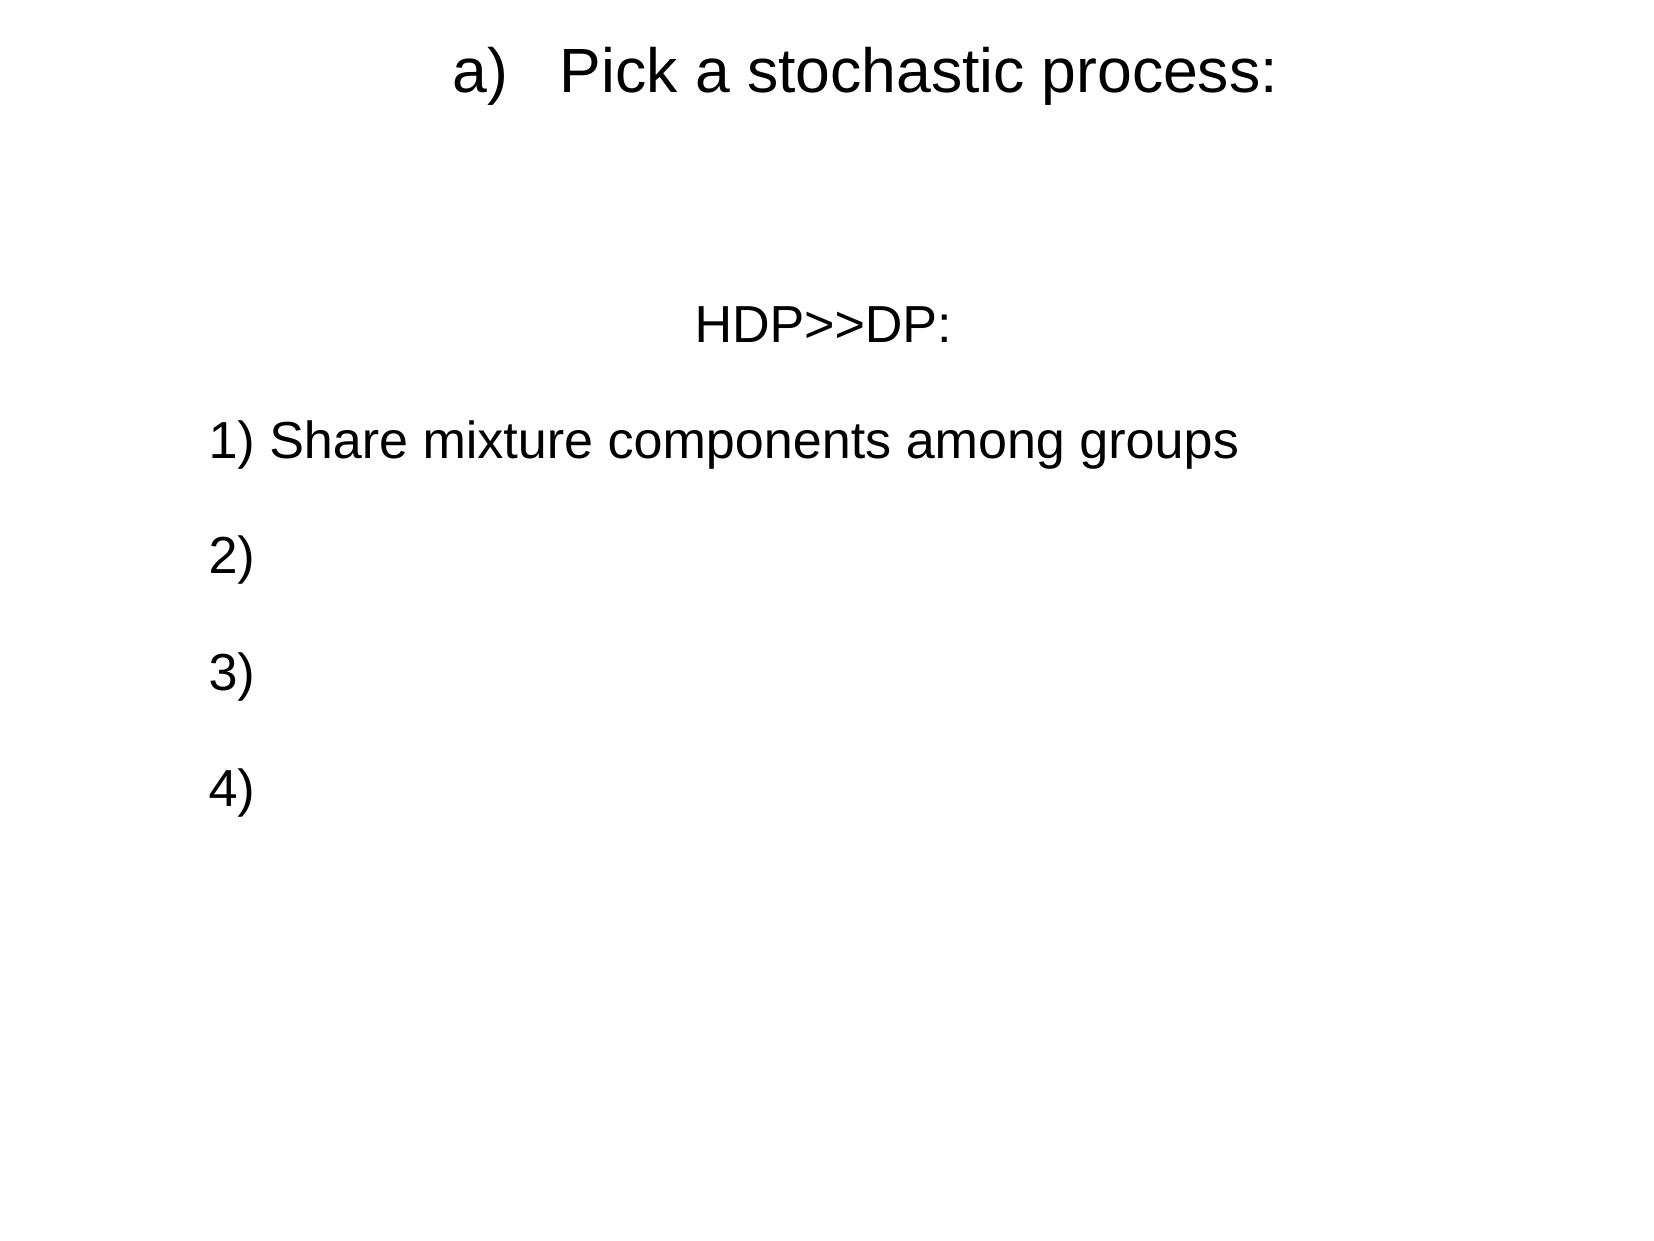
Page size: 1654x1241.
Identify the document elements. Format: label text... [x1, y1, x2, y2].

text_box a) Pick a stochastic process: [437, 28, 1526, 122]
text_box HDP>>DP: 1) Share mixture components among groups 2) 3) 4) [193, 287, 1453, 950]
